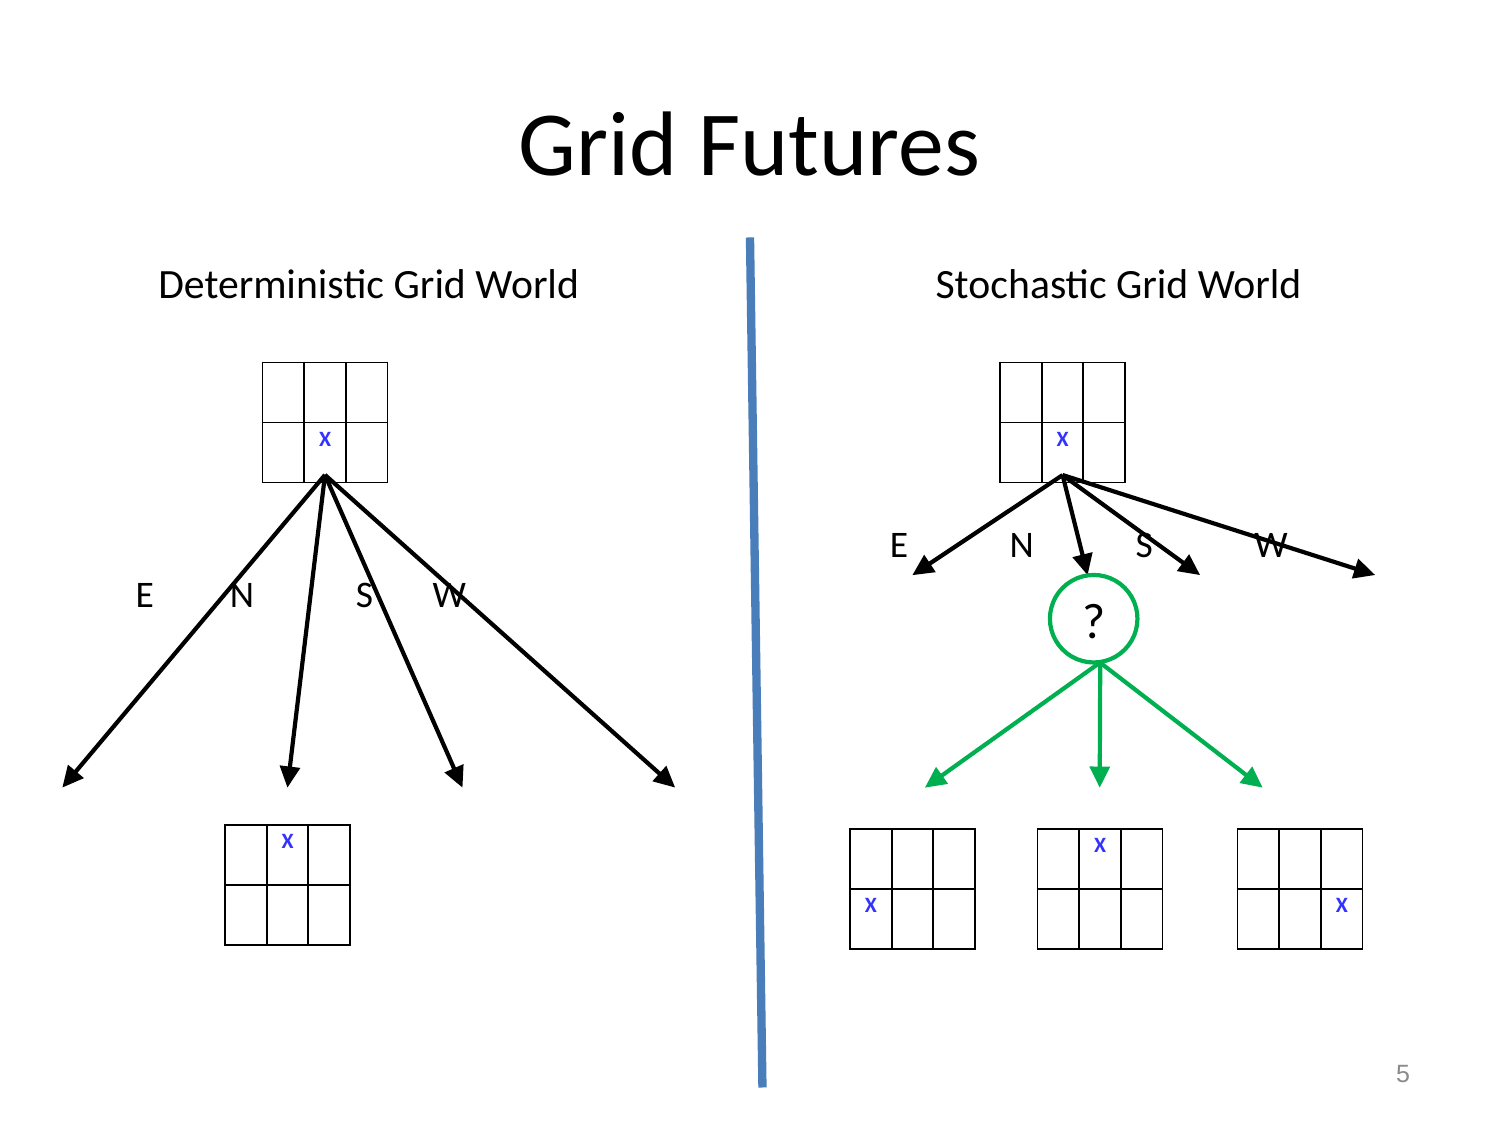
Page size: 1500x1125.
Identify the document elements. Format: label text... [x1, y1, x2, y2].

table_header [1322, 830, 1362, 888]
text_box ? [1049, 574, 1138, 663]
table_header [1084, 363, 1124, 422]
table_cell X [851, 890, 891, 948]
table_cell X [1322, 890, 1362, 948]
table_header [1238, 830, 1278, 888]
table_cell [934, 890, 974, 948]
table_cell [226, 886, 266, 944]
text_box Deterministic Grid World [99, 249, 638, 315]
table_cell [893, 890, 932, 948]
table_cell [1122, 890, 1162, 948]
table_cell [1038, 890, 1078, 948]
text_box E N S W [112, 562, 650, 623]
table_header [1038, 830, 1078, 888]
table_cell [1001, 423, 1041, 482]
slide_number 18 [1074, 1042, 1425, 1103]
table_cell [263, 423, 303, 482]
table_header [1122, 830, 1162, 888]
table_cell [347, 423, 387, 482]
table_cell [1280, 890, 1320, 948]
table_header [1001, 363, 1041, 422]
table_header [305, 363, 345, 422]
table_header X [1080, 830, 1120, 888]
table_cell [309, 886, 349, 944]
table_header [934, 830, 974, 888]
table_cell [1238, 890, 1278, 948]
table_cell [268, 886, 307, 944]
table_header [347, 363, 387, 422]
text_box E N S W [874, 512, 1413, 573]
table_header [309, 826, 349, 884]
table_header [1280, 830, 1320, 888]
table_header [226, 826, 266, 884]
table_header [263, 363, 303, 422]
table_header [851, 830, 891, 888]
table_cell X [1043, 423, 1082, 482]
table_header [893, 830, 932, 888]
table_header X [268, 826, 307, 884]
table_cell [1080, 890, 1120, 948]
table_cell [1084, 423, 1124, 482]
table_cell X [305, 423, 345, 482]
table_header [1043, 363, 1082, 422]
title Grid Futures [75, 45, 1425, 233]
text_box Stochastic Grid World [849, 249, 1388, 315]
